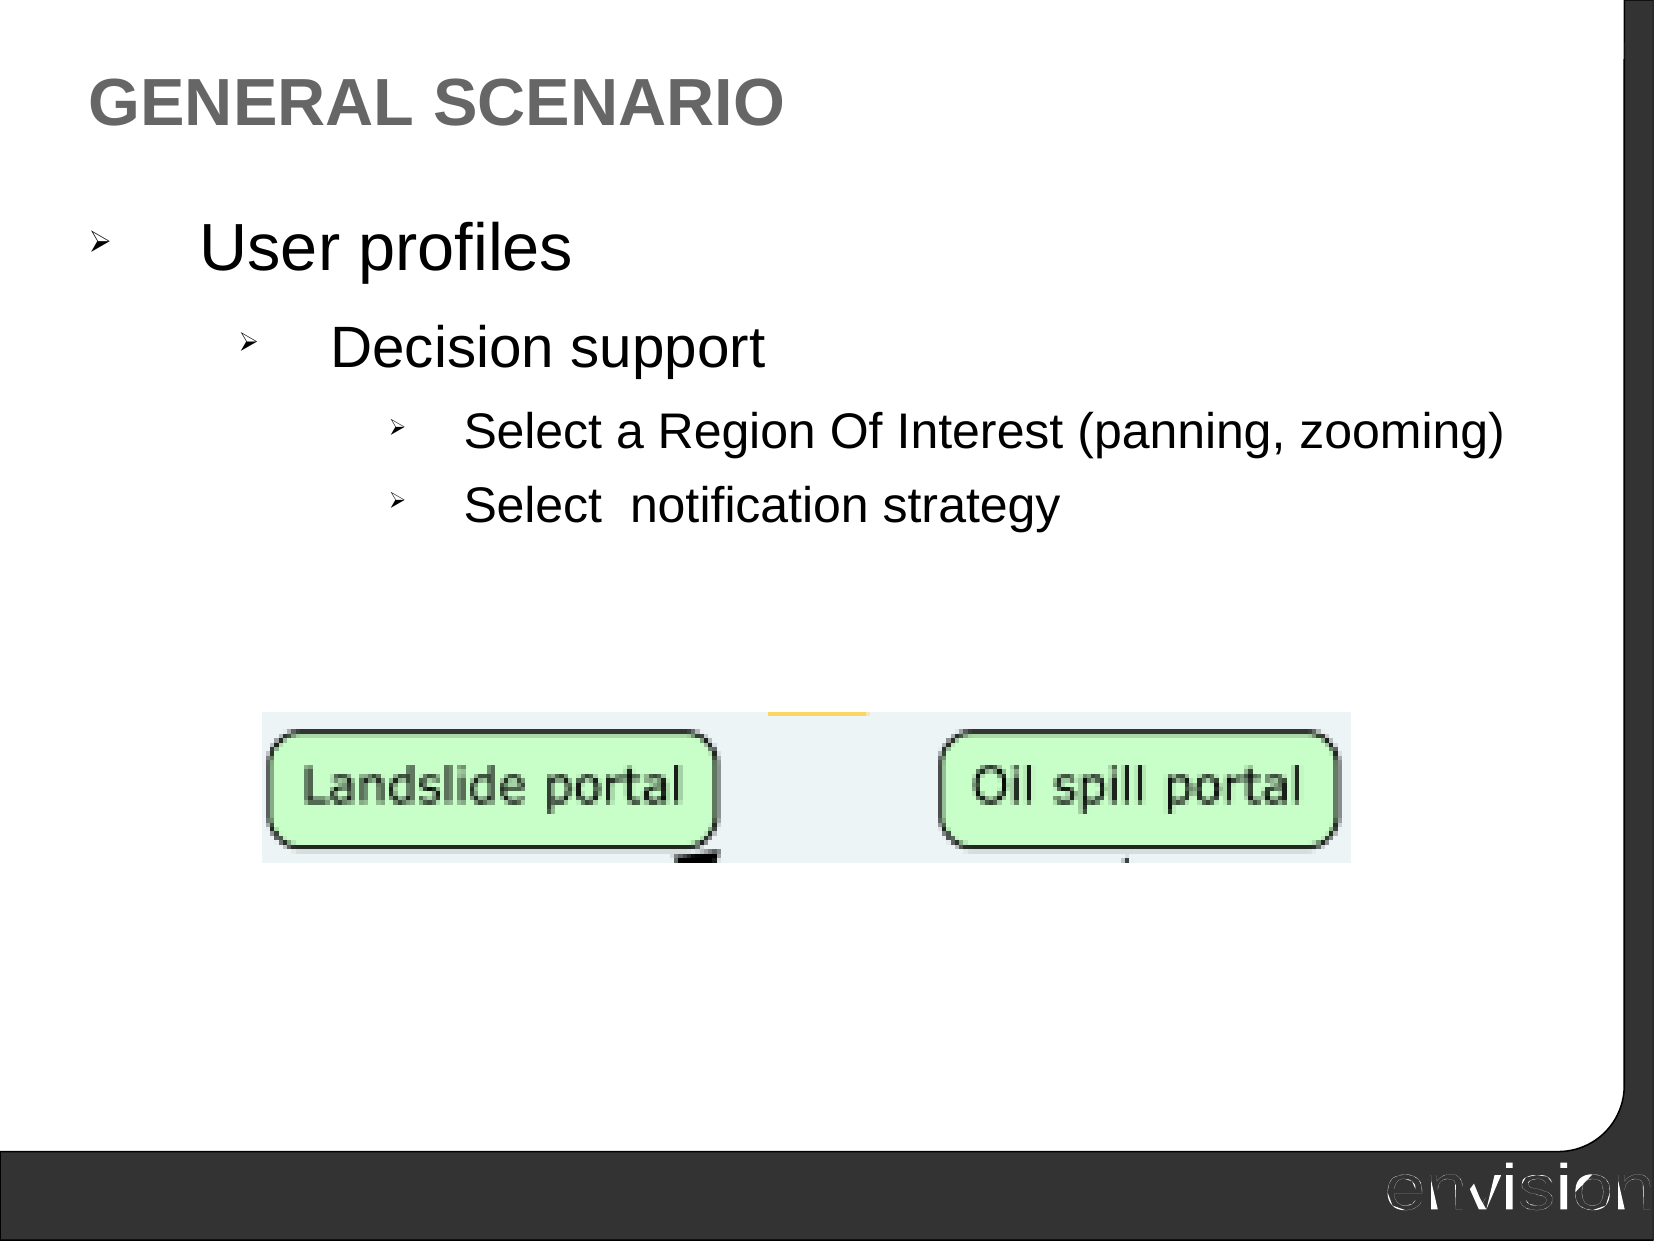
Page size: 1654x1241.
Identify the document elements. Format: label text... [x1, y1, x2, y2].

title GENERAL SCENARIO [88, 0, 1571, 206]
list User profiles Decision support Select a Region Of Interest (panning, zooming) Select notification strategy [88, 206, 1571, 1109]
picture [262, 712, 1351, 863]
